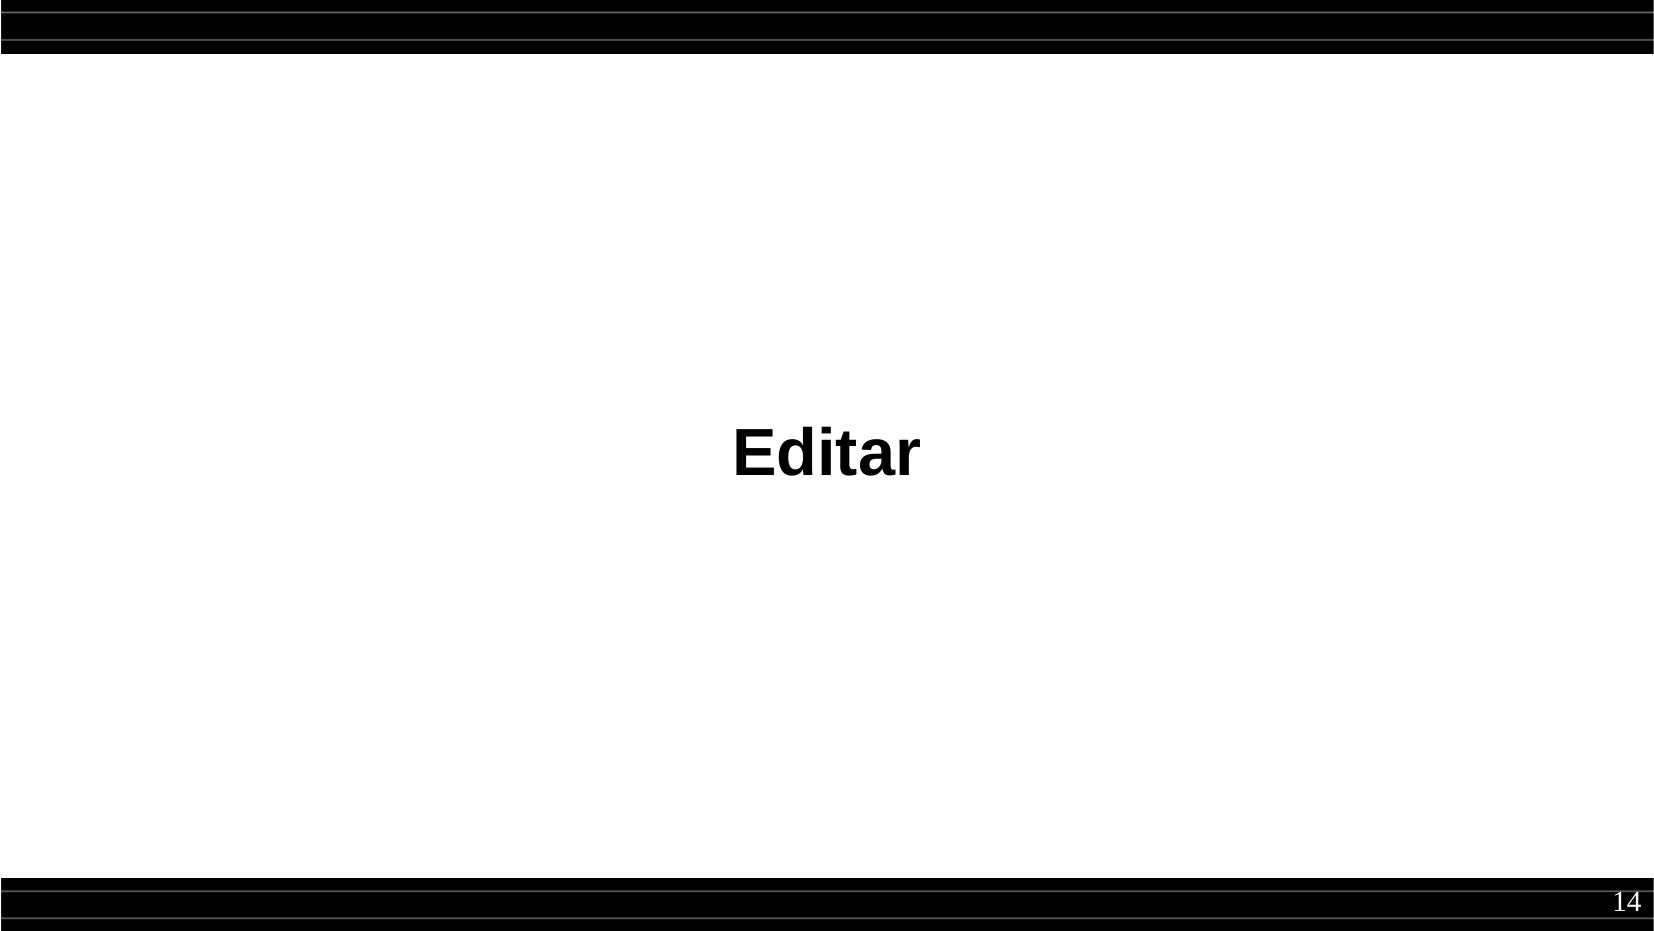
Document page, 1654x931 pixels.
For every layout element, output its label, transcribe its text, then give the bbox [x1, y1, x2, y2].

picture [1, 0, 1654, 54]
subtitle Editar [82, 92, 1571, 813]
picture [1, 878, 1654, 931]
